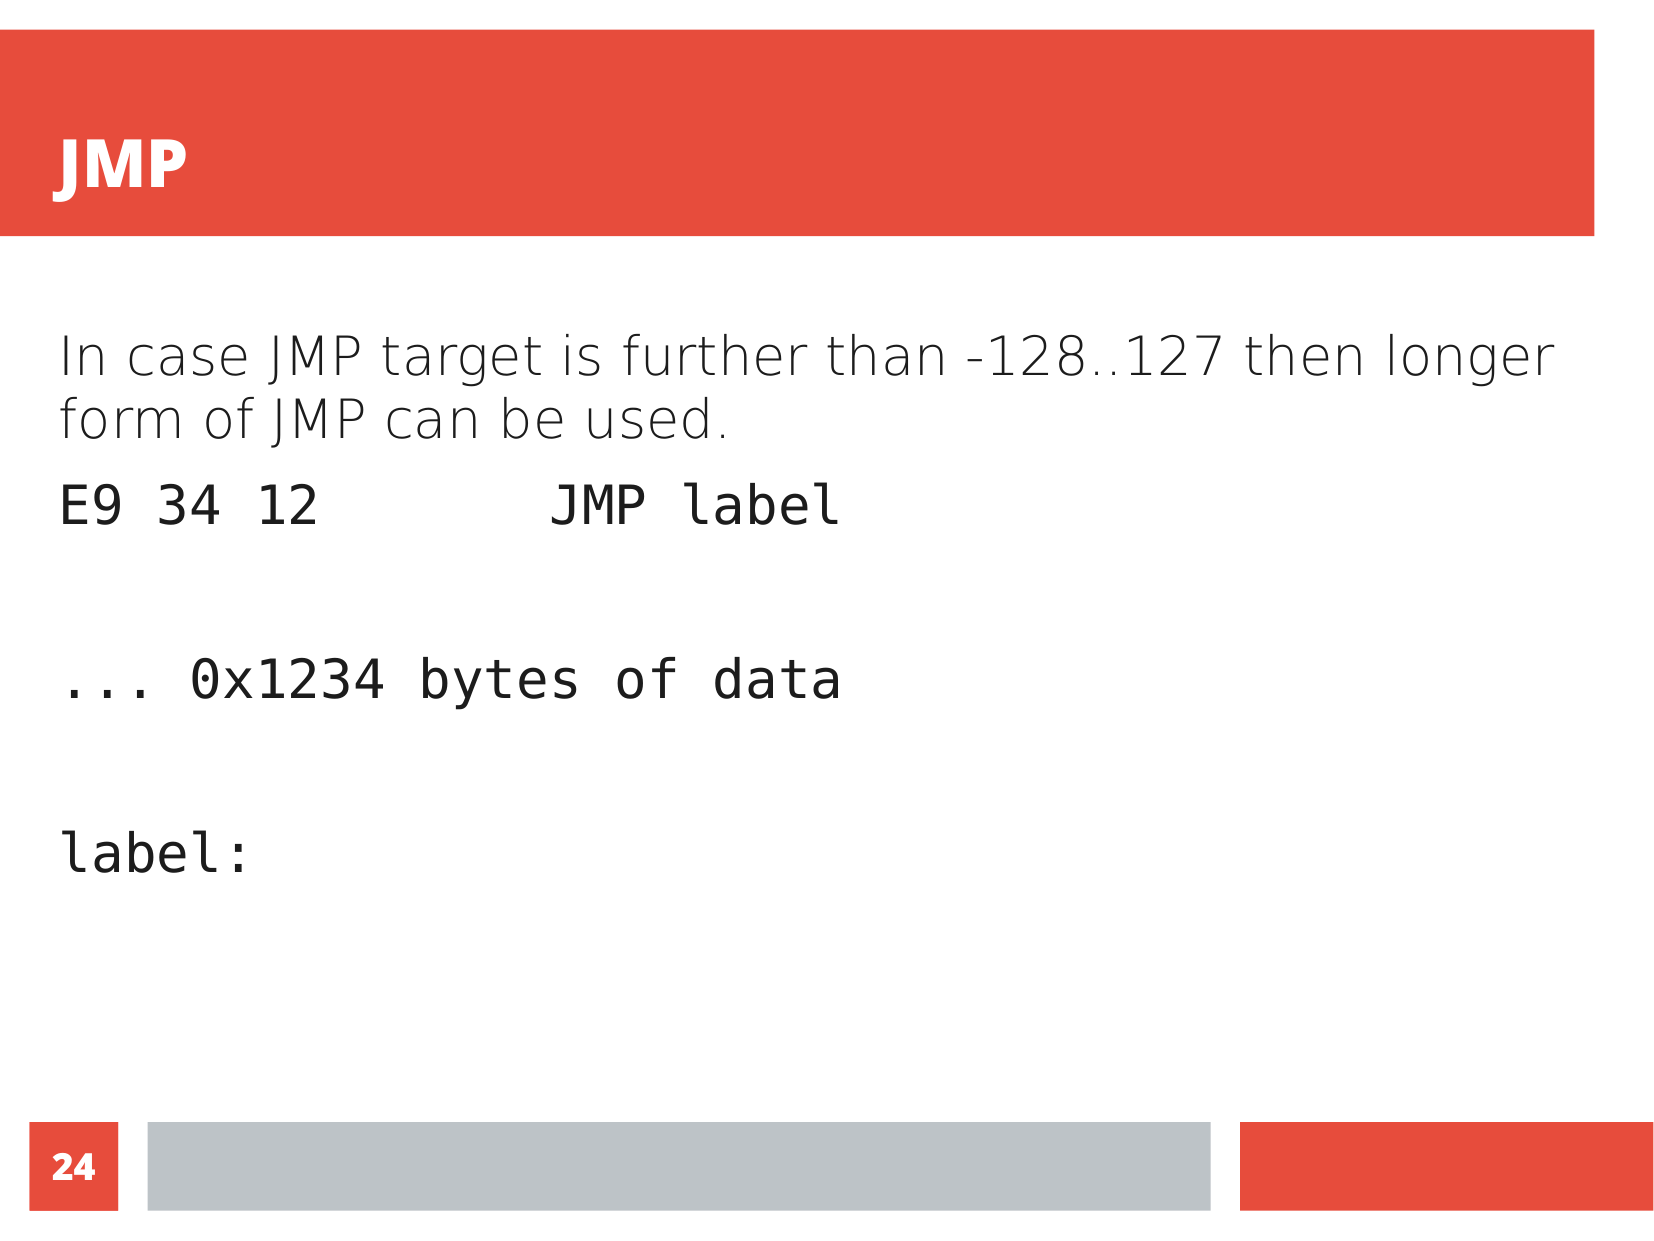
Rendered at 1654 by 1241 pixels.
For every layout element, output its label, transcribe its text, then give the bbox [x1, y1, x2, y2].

list In case JMP target is further than -128..127 then longer form of JMP can be used. E9 34 12 JMP label ... 0x1234 bytes of data label: [59, 324, 1565, 1093]
title JMP [59, 59, 1595, 207]
